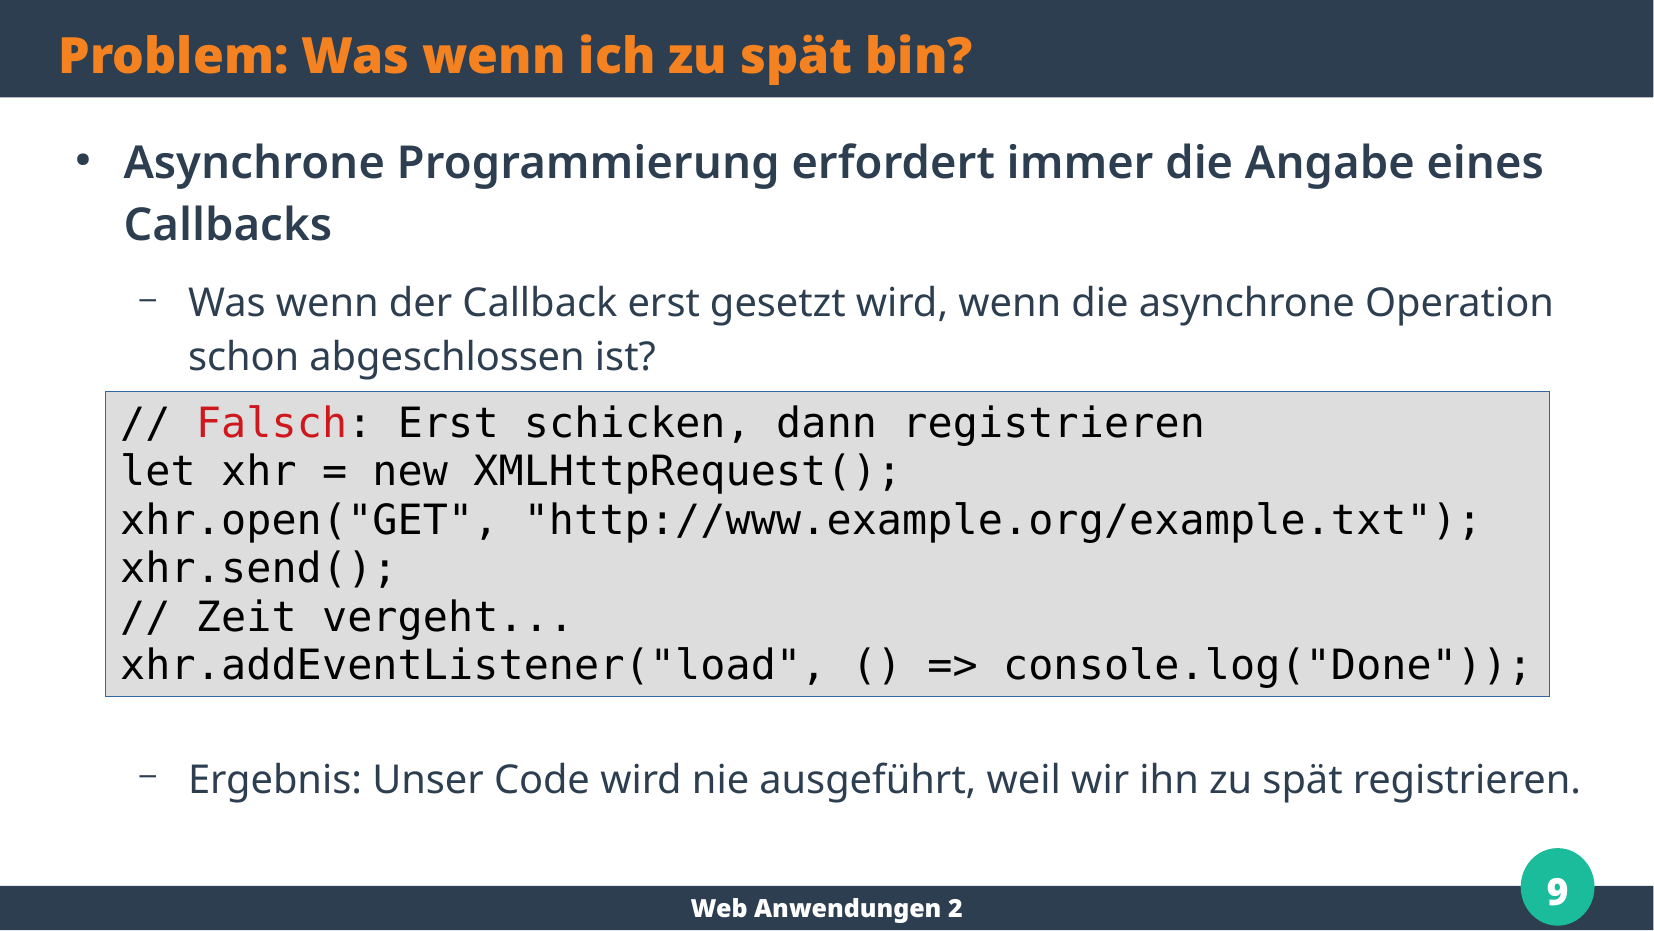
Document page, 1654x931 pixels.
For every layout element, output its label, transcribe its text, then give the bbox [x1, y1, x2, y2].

title Problem: Was wenn ich zu spät bin? [59, 8, 1595, 89]
list Asynchrone Programmierung erfordert immer die Angabe eines Callbacks Was wenn der Callback erst gesetzt wird, wenn die asynchrone Operation schon abgeschlossen ist? Ergebnis: Unser Code wird nie ausgeführt, weil wir ihn zu spät registrieren. [59, 129, 1595, 864]
text_box // Falsch: Erst schicken, dann registrieren let xhr = new XMLHttpRequest(); xhr.open("GET", "http://www.example.org/example.txt"); xhr.send(); // Zeit vergeht... xhr.addEventListener("load", () => console.log("Done")); [105, 391, 1550, 697]
